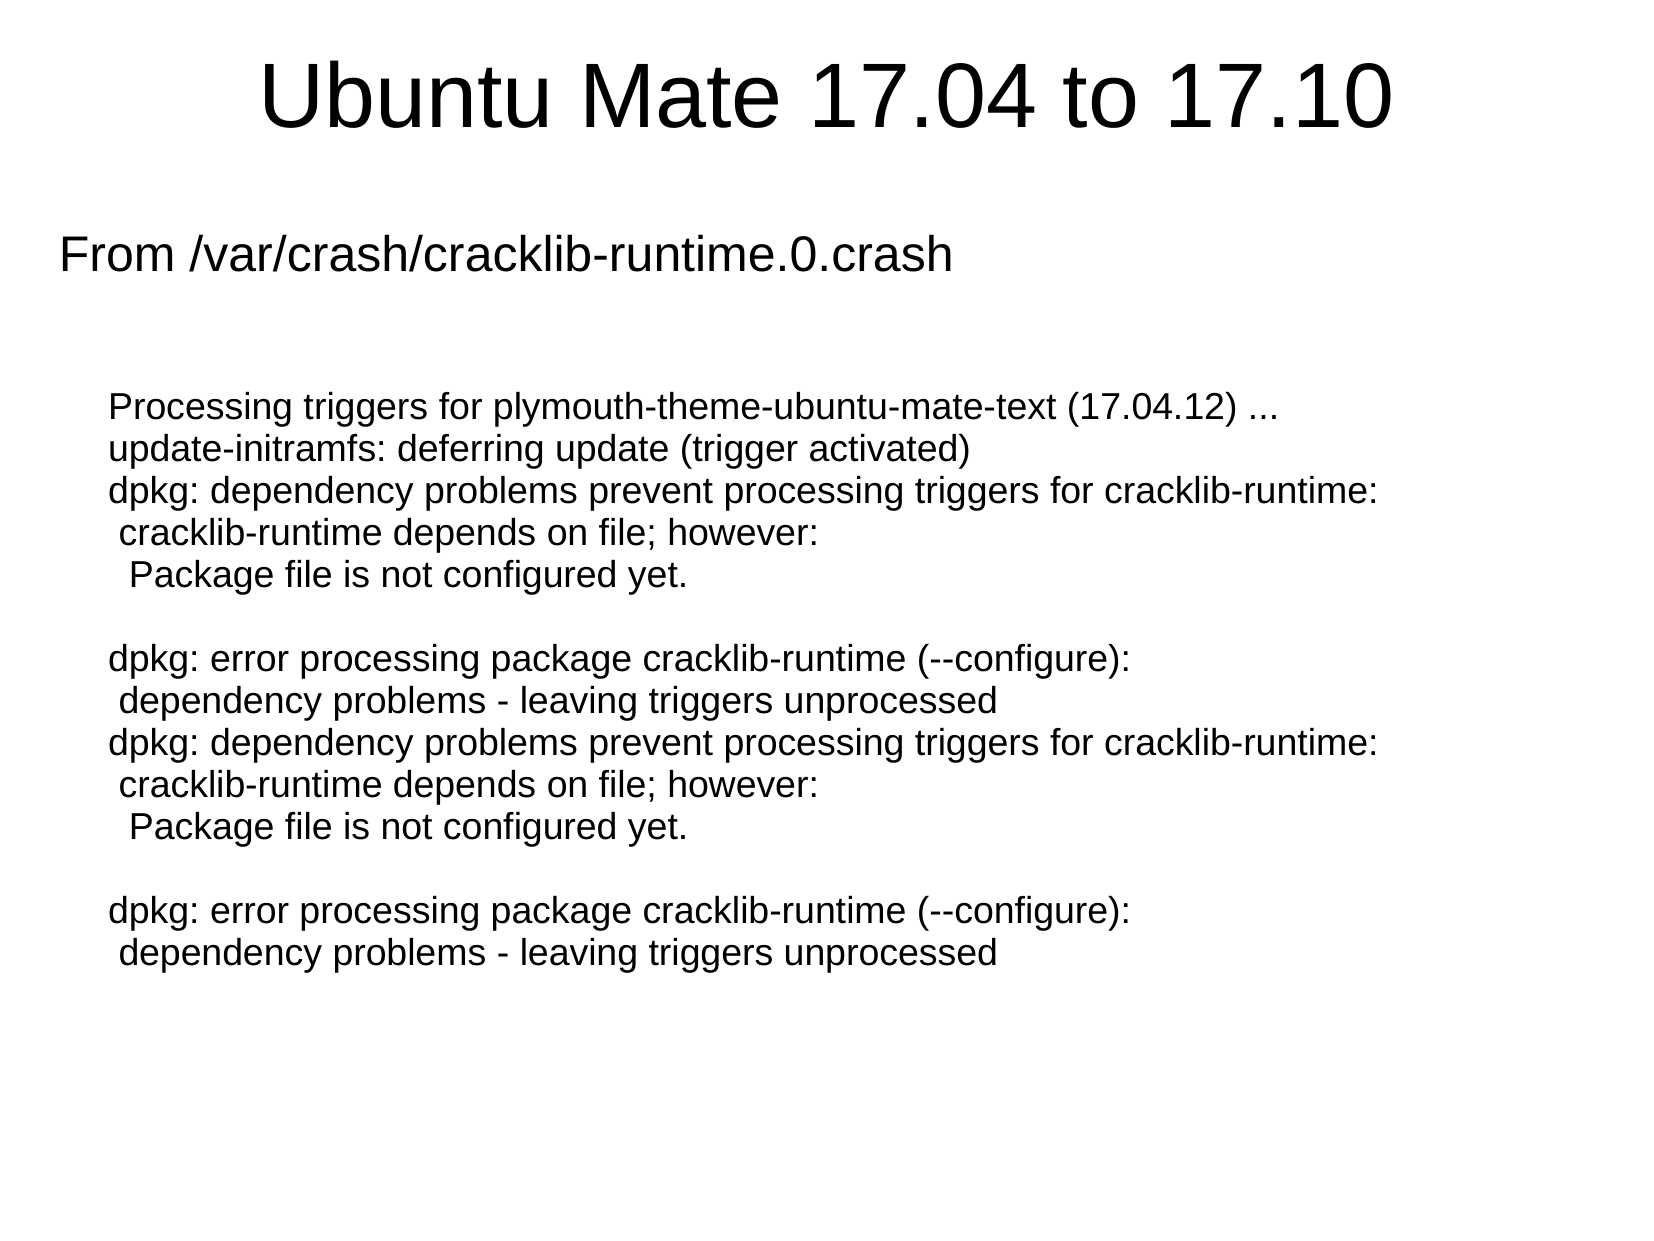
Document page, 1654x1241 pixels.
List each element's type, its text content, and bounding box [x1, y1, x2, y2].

title From /var/crash/cracklib-runtime.0.crash [59, 165, 1548, 343]
title Ubuntu Mate 17.04 to 17.10 [82, 44, 1571, 147]
text_box Processing triggers for plymouth-theme-ubuntu-mate-text (17.04.12) ... update-initramfs: deferring update (trigger activated) dpkg: dependency problems prevent processing triggers for cracklib-runtime: cracklib-runtime depends on file; however: Package file is not configured yet. dpkg: error processing package cracklib-runtime (--configure): dependency problems - leaving triggers unprocessed dpkg: dependency problems prevent processing triggers for cracklib-runtime: cracklib-runtime depends on file; however: Package file is not configured yet. dpkg: error processing package cracklib-runtime (--configure): dependency problems - leaving triggers unprocessed [82, 377, 1394, 975]
